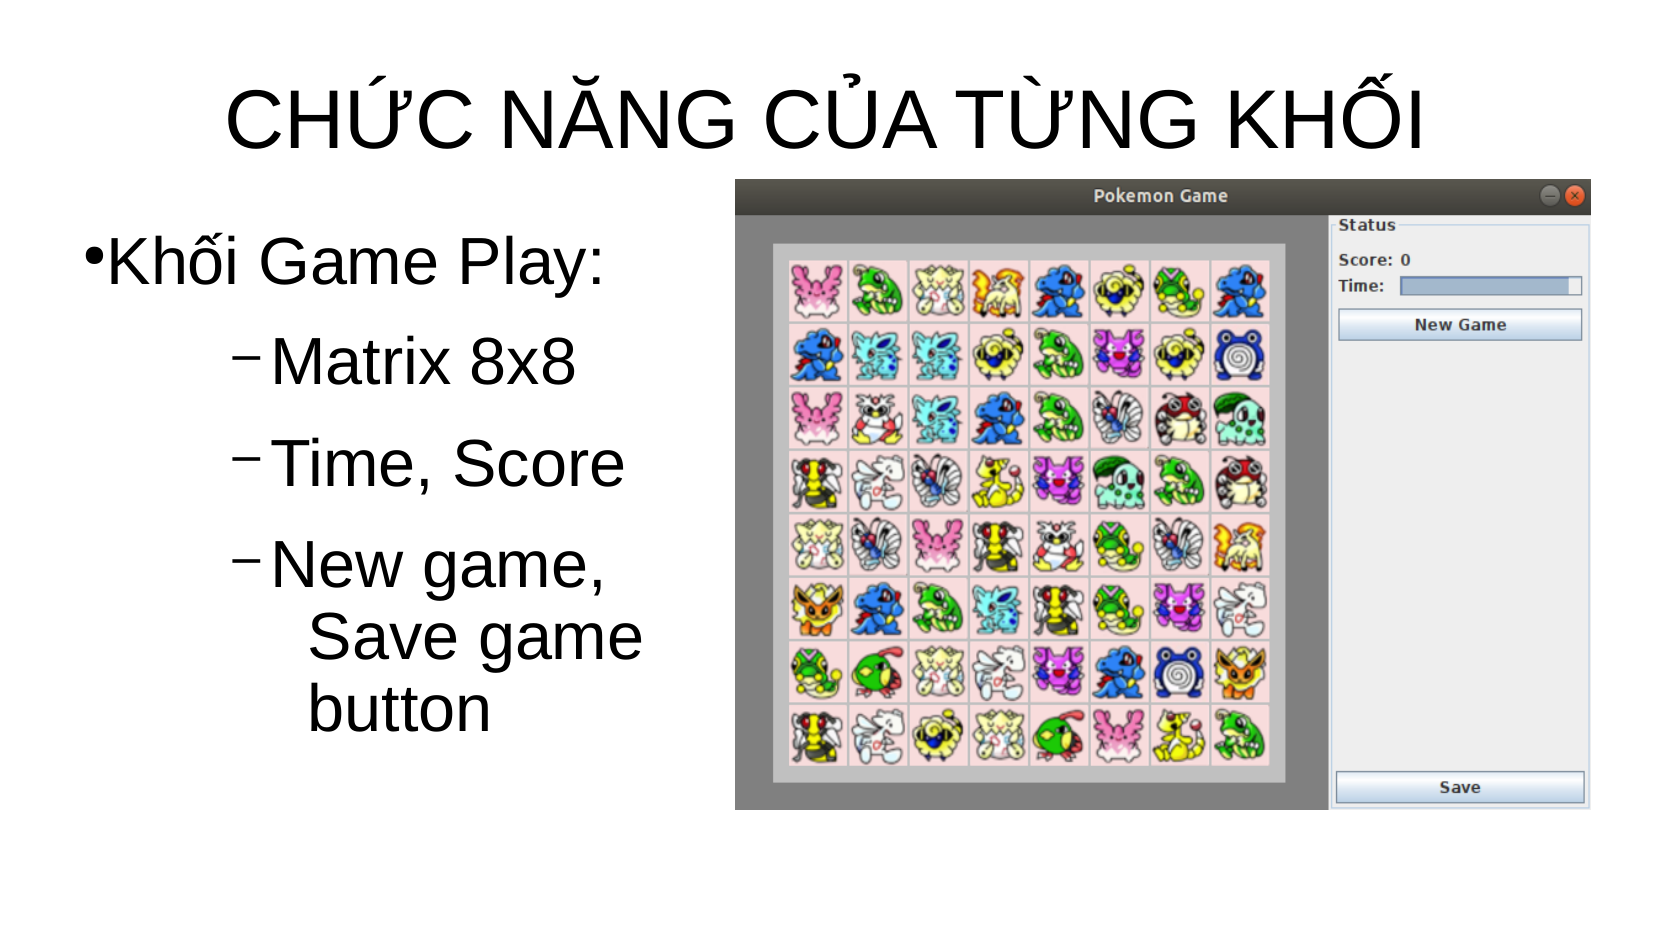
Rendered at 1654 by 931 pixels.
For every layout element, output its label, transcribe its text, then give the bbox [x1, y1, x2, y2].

picture [735, 179, 1591, 811]
list Khối Game Play: Matrix 8x8 Time, Score New game, Save game button [82, 217, 706, 758]
title CHỨC NĂNG CỦA TỪNG KHỐI [82, 37, 1571, 193]
